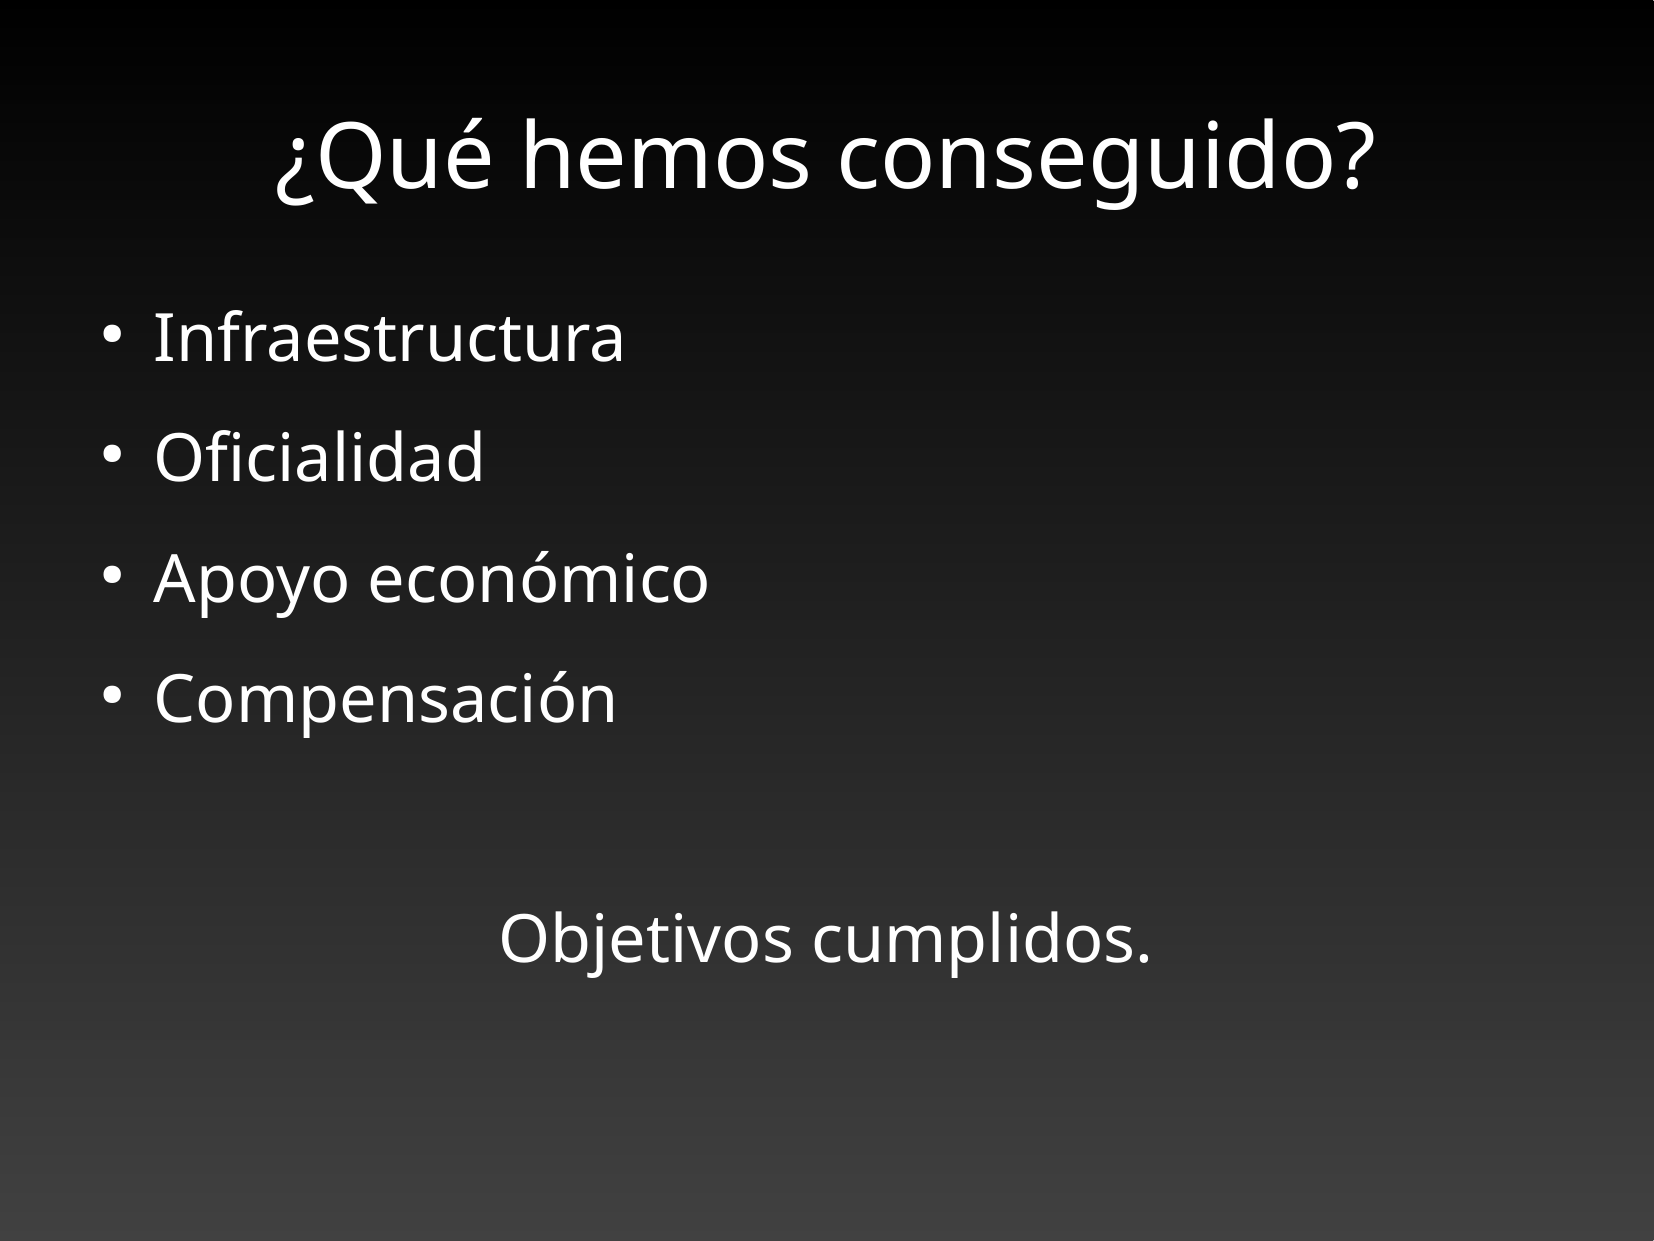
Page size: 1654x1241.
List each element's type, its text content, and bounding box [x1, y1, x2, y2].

title ¿Qué hemos conseguido? [82, 56, 1571, 250]
list Infraestructura Oficialidad Apoyo económico Compensación Objetivos cumplidos. [82, 290, 1571, 1109]
